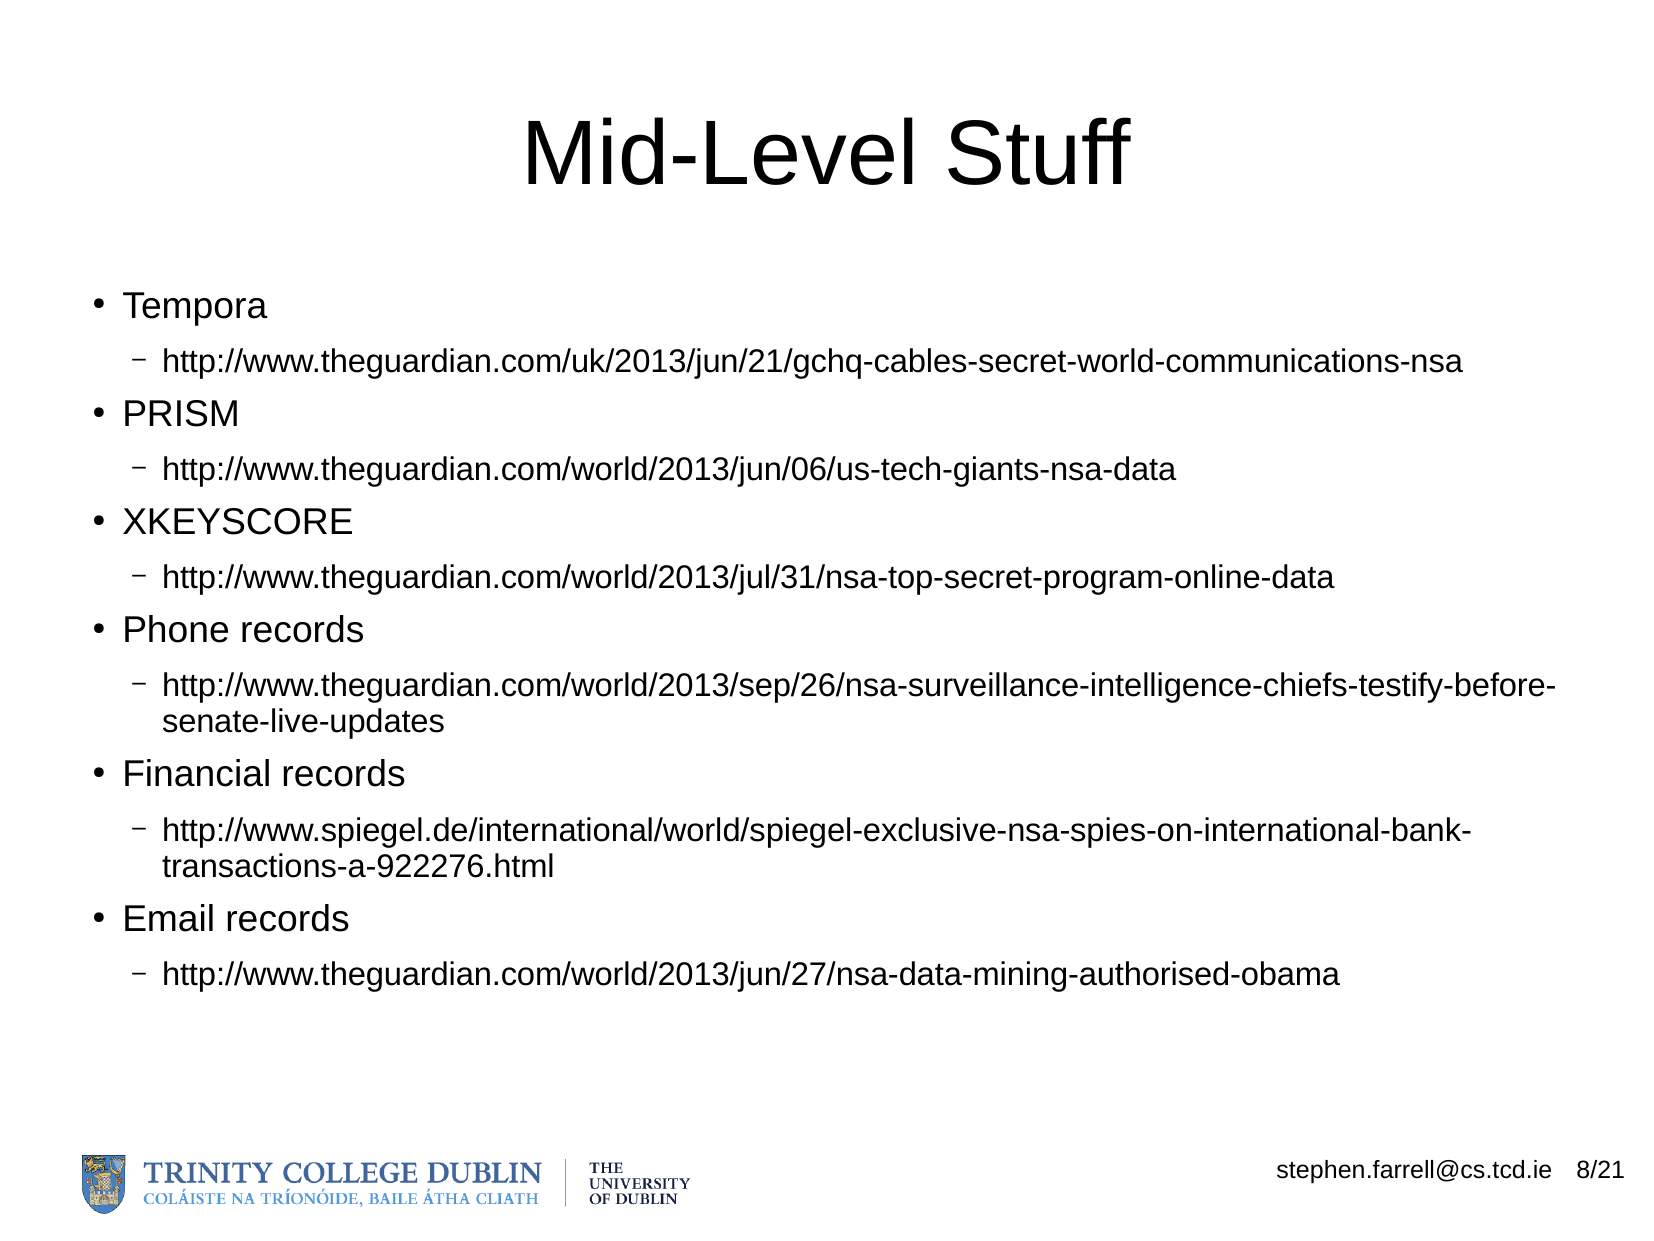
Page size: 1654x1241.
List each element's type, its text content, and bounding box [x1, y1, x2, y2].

picture [82, 1155, 694, 1214]
list Tempora http://www.theguardian.com/uk/2013/jun/21/gchq-cables-secret-world-communications-nsa PRISM http://www.theguardian.com/world/2013/jun/06/us-tech-giants-nsa-data XKEYSCORE http://www.theguardian.com/world/2013/jul/31/nsa-top-secret-program-online-data Phone records http://www.theguardian.com/world/2013/sep/26/nsa-surveillance-intelligence-chiefs-testify-before-senate-live-updates Financial records http://www.spiegel.de/international/world/spiegel-exclusive-nsa-spies-on-international-bank-transactions-a-922276.html Email records http://www.theguardian.com/world/2013/jun/27/nsa-data-mining-authorised-obama [82, 284, 1571, 1004]
title Mid-Level Stuff [82, 49, 1571, 257]
